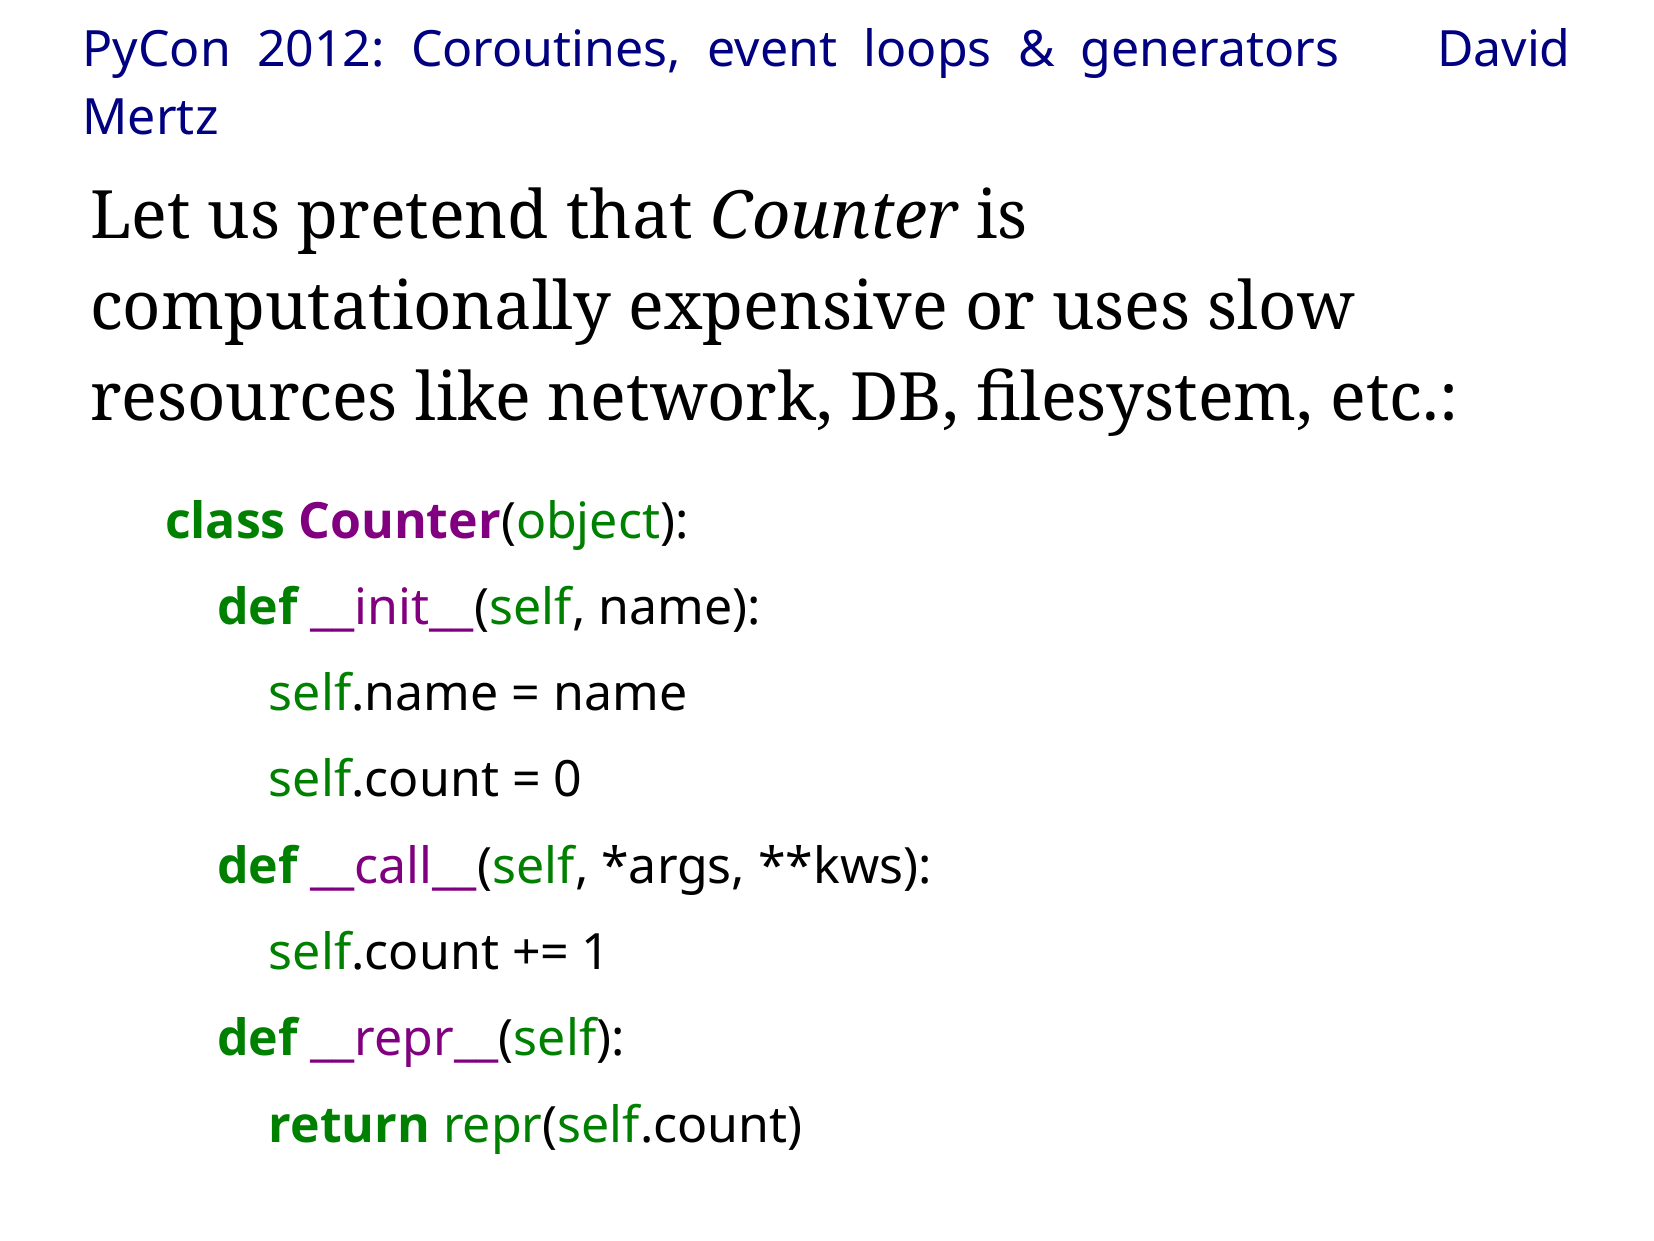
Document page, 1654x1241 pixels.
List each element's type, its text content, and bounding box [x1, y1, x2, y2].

title PyCon 2012: Coroutines, event loops & generators David Mertz [82, 49, 1571, 113]
list Let us pretend that Counter is computationally expensive or uses slow resources like network, DB, filesystem, etc.: class Counter(object): def __init__(self, name): self.name = name self.count = 0 def __call__(self, *args, **kws): self.count += 1 def __repr__(self): return repr(self.count) [90, 167, 1561, 1111]
